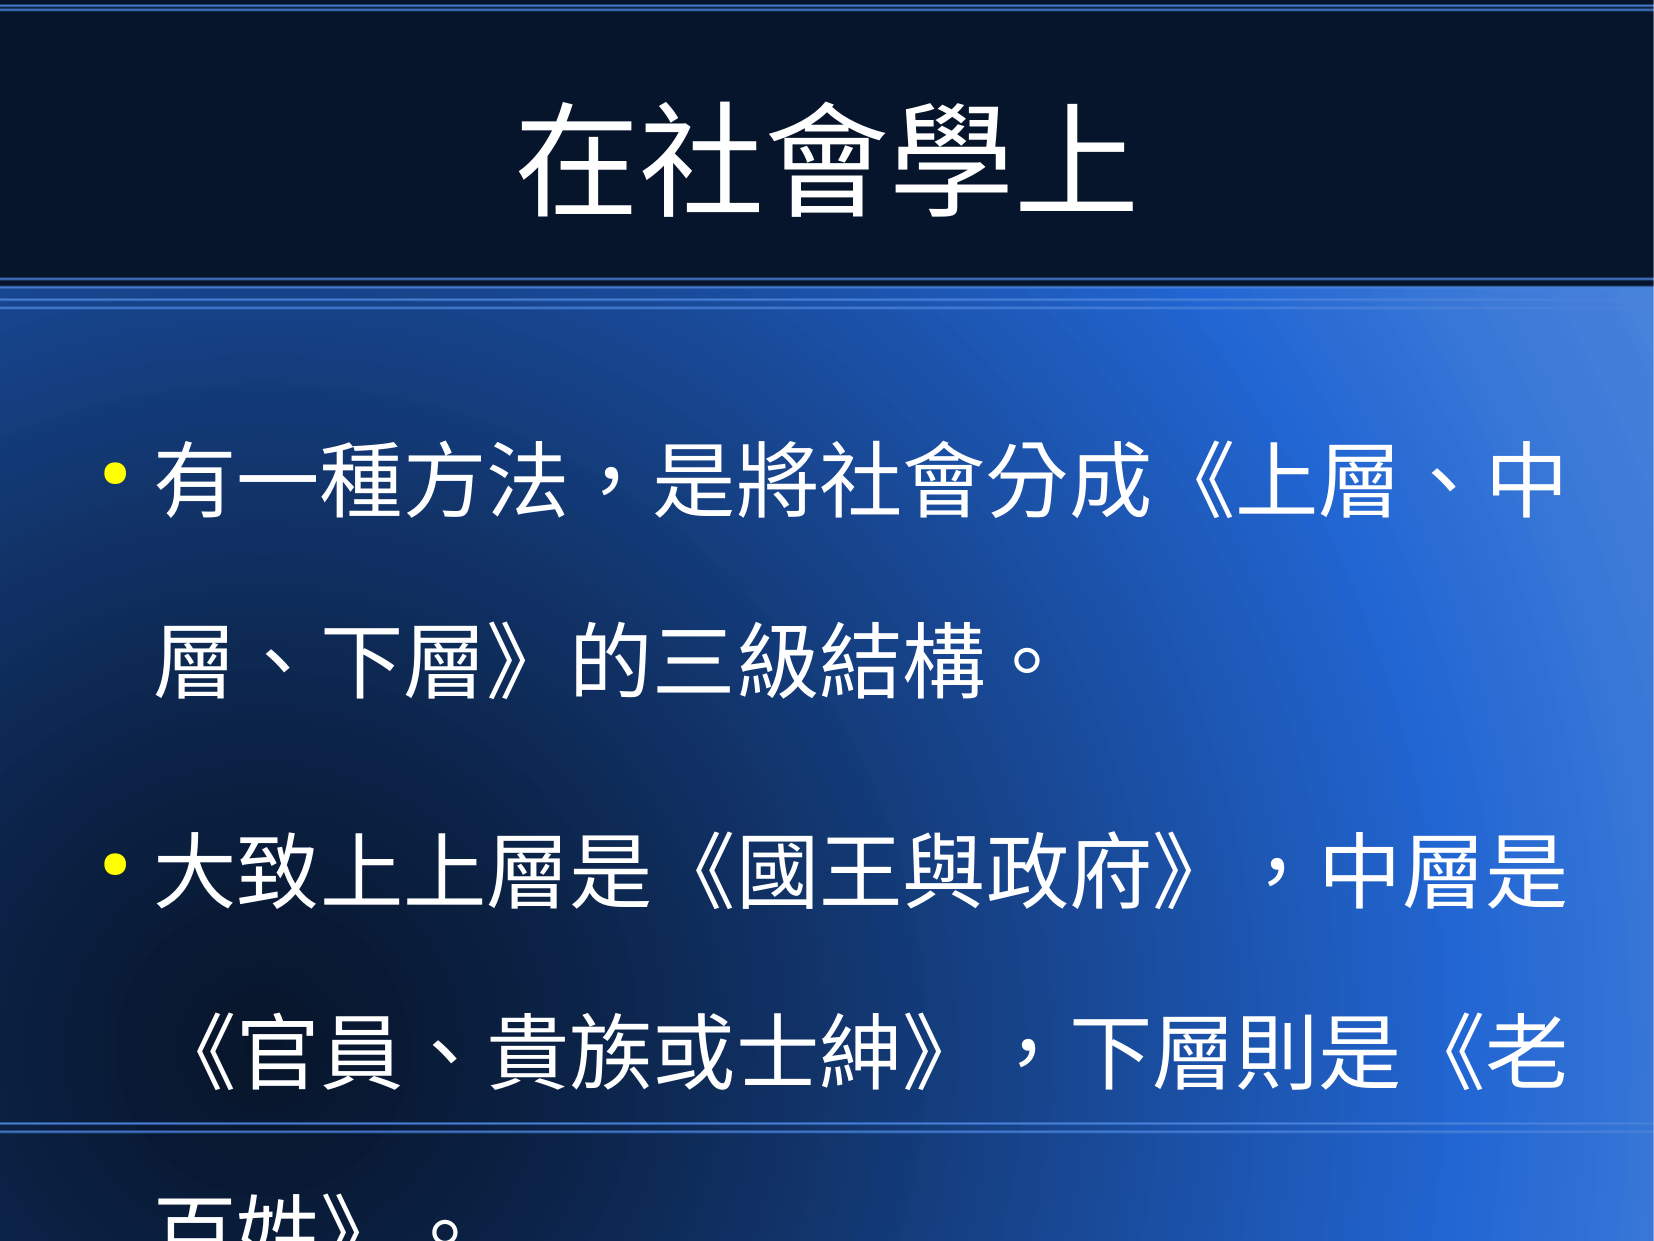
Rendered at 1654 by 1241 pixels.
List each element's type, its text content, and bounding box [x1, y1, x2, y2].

title 在社會學上 [82, 49, 1571, 257]
list 有一種方法，是將社會分成《上層、中層、下層》的三級結構。 大致上上層是《國王與政府》，中層是《官員、貴族或士紳》，下層則是《老百姓》。 [82, 355, 1571, 1241]
picture [0, 0, 1654, 1241]
